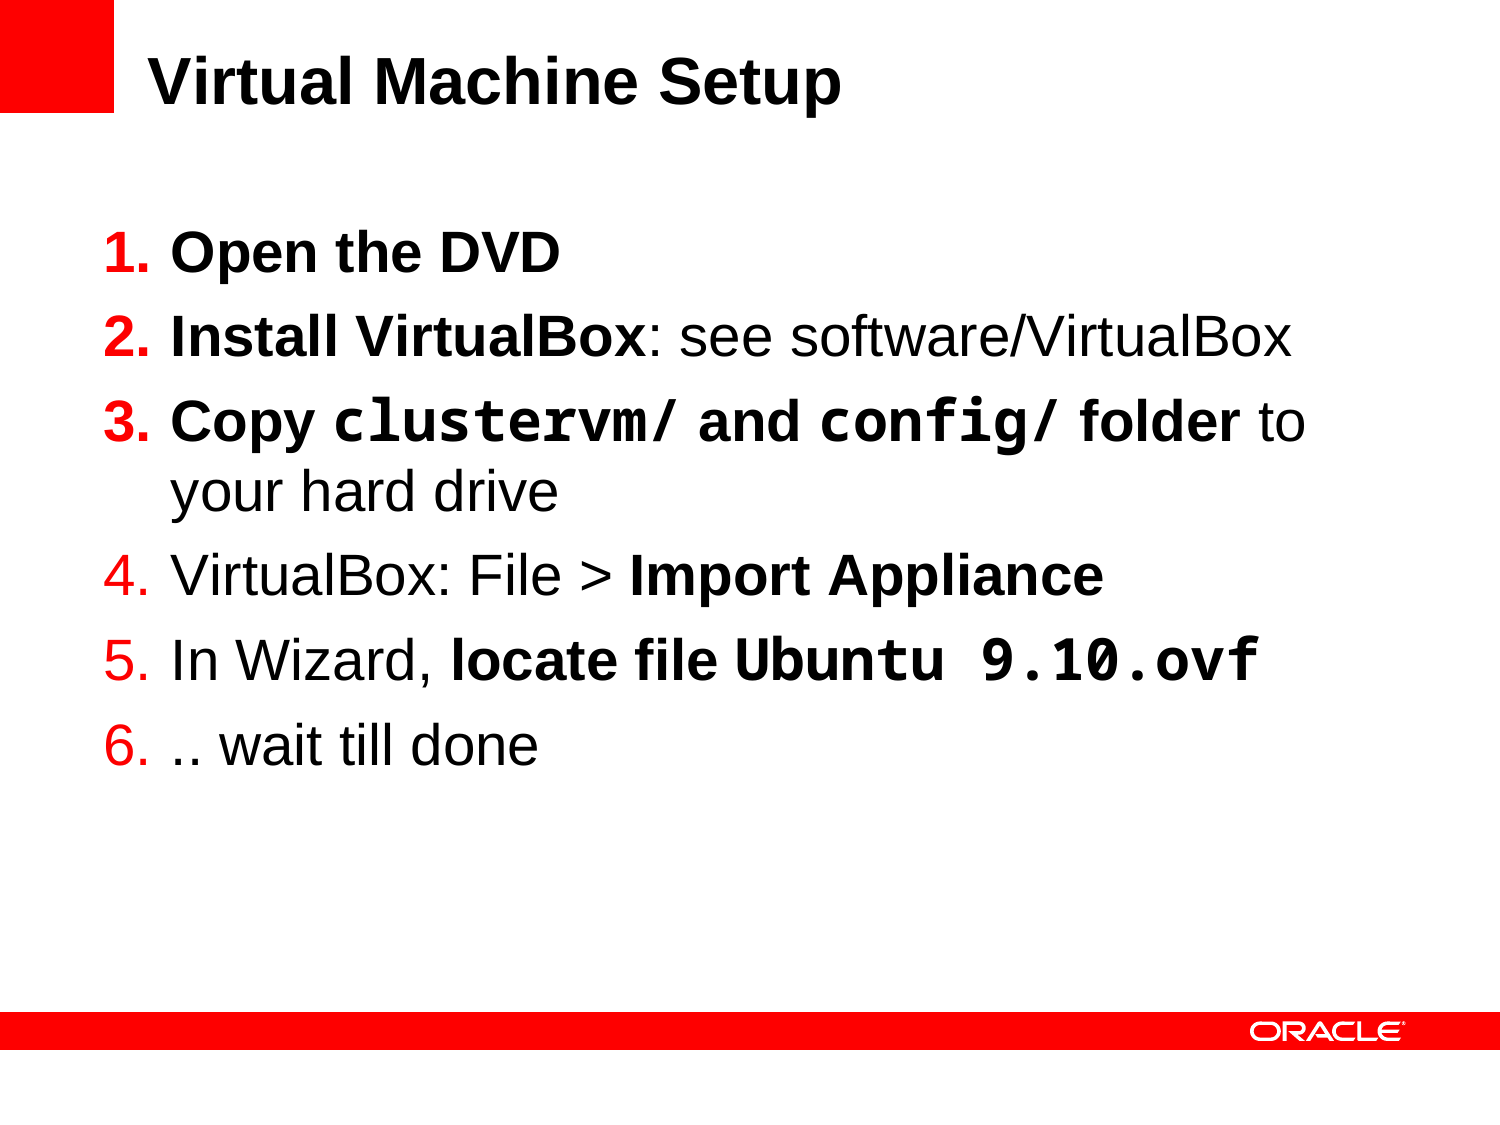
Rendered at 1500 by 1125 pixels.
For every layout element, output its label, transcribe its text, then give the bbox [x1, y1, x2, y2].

picture [0, 0, 114, 113]
title Virtual Machine Setup [147, 8, 1392, 119]
picture [0, 1012, 1500, 1050]
text_box Open the DVD Install VirtualBox: see software/VirtualBox Copy clustervm/ and config/ folder to your hard drive VirtualBox: File > Import Appliance In Wizard, locate file Ubuntu 9.10.ovf .. wait till done [88, 206, 1388, 785]
